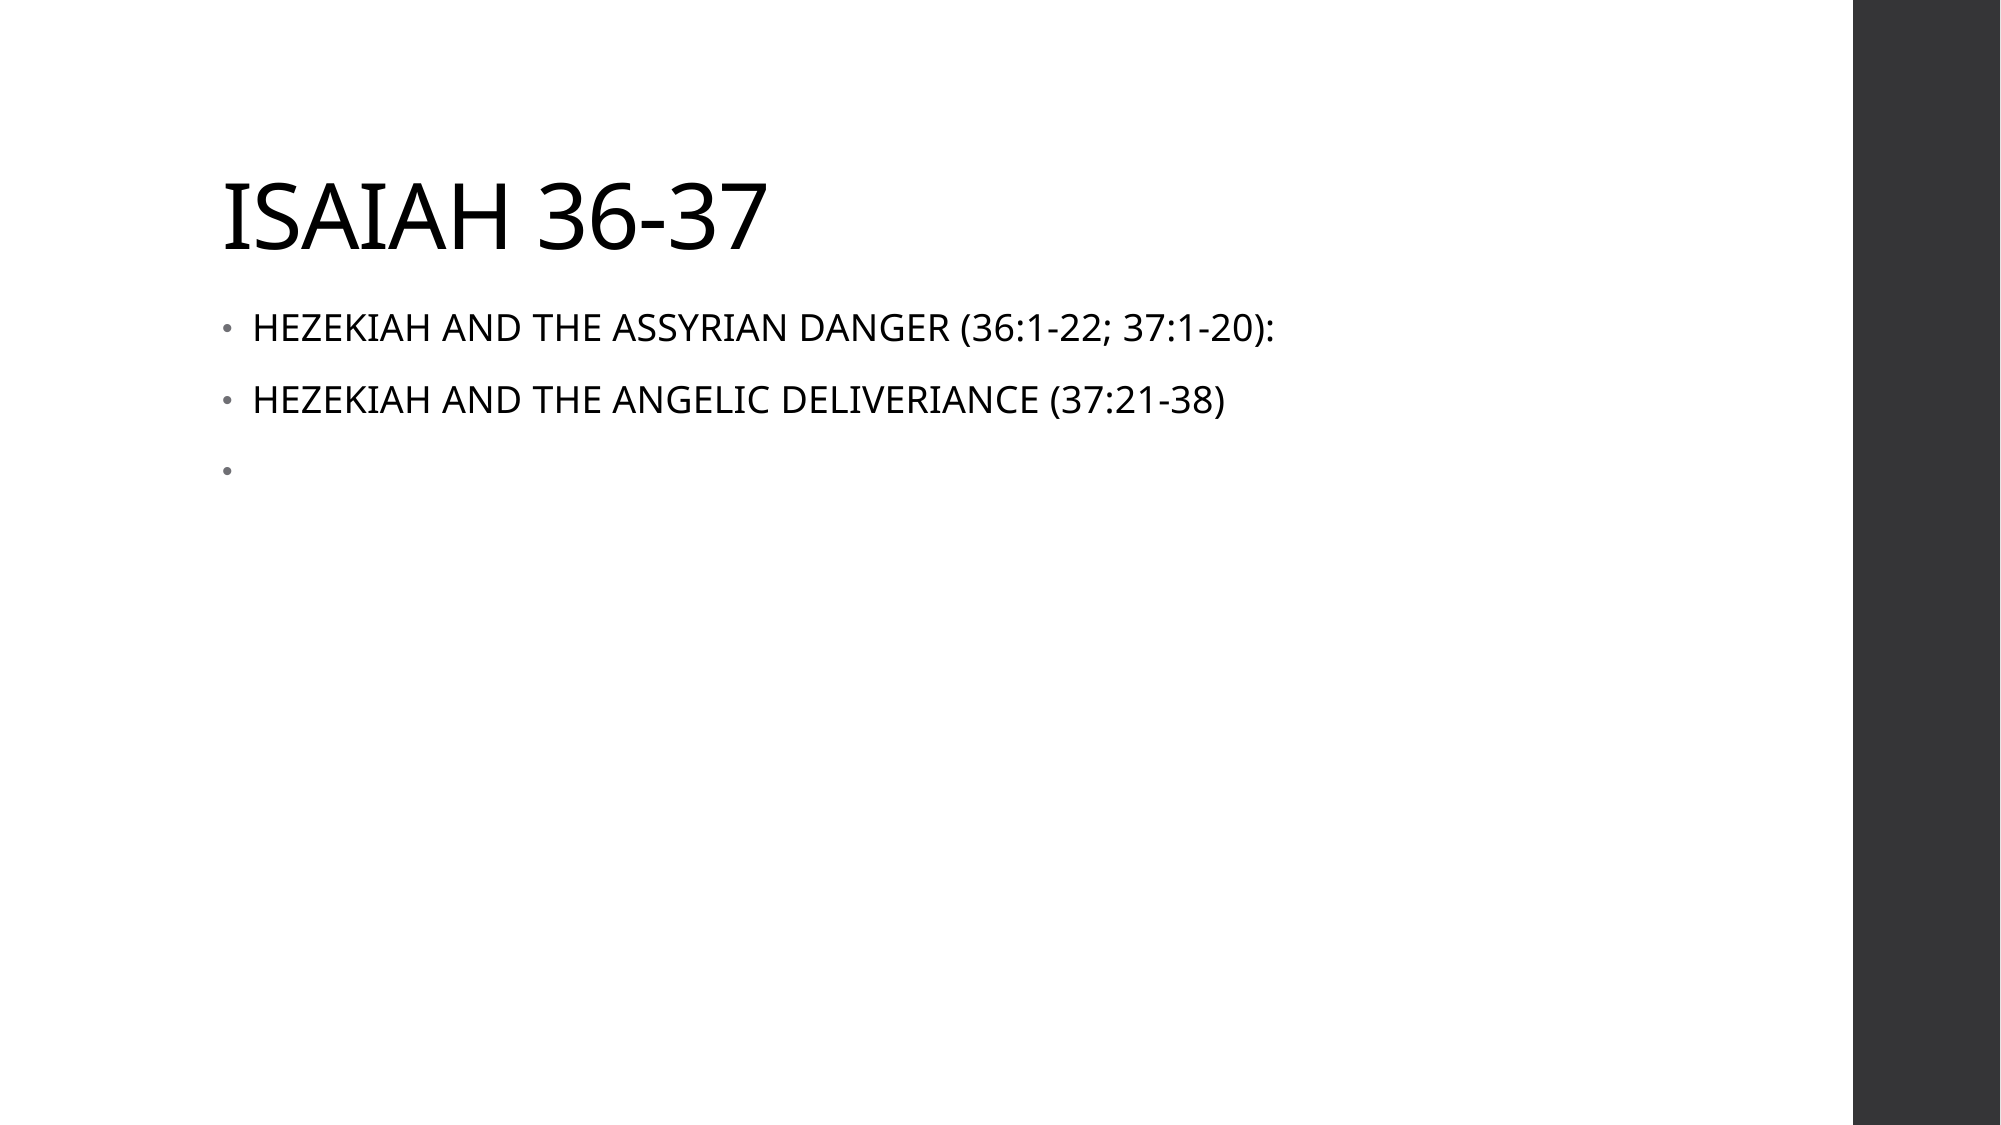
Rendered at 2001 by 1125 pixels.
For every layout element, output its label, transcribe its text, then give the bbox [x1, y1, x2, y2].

title ISAIAH 36-37 [206, 60, 1797, 278]
list HEZEKIAH AND THE ASSYRIAN DANGER (36:1-22; 37:1-20): HEZEKIAH AND THE ANGELIC DELIVERIANCE (37:21-38) [206, 299, 1617, 1014]
